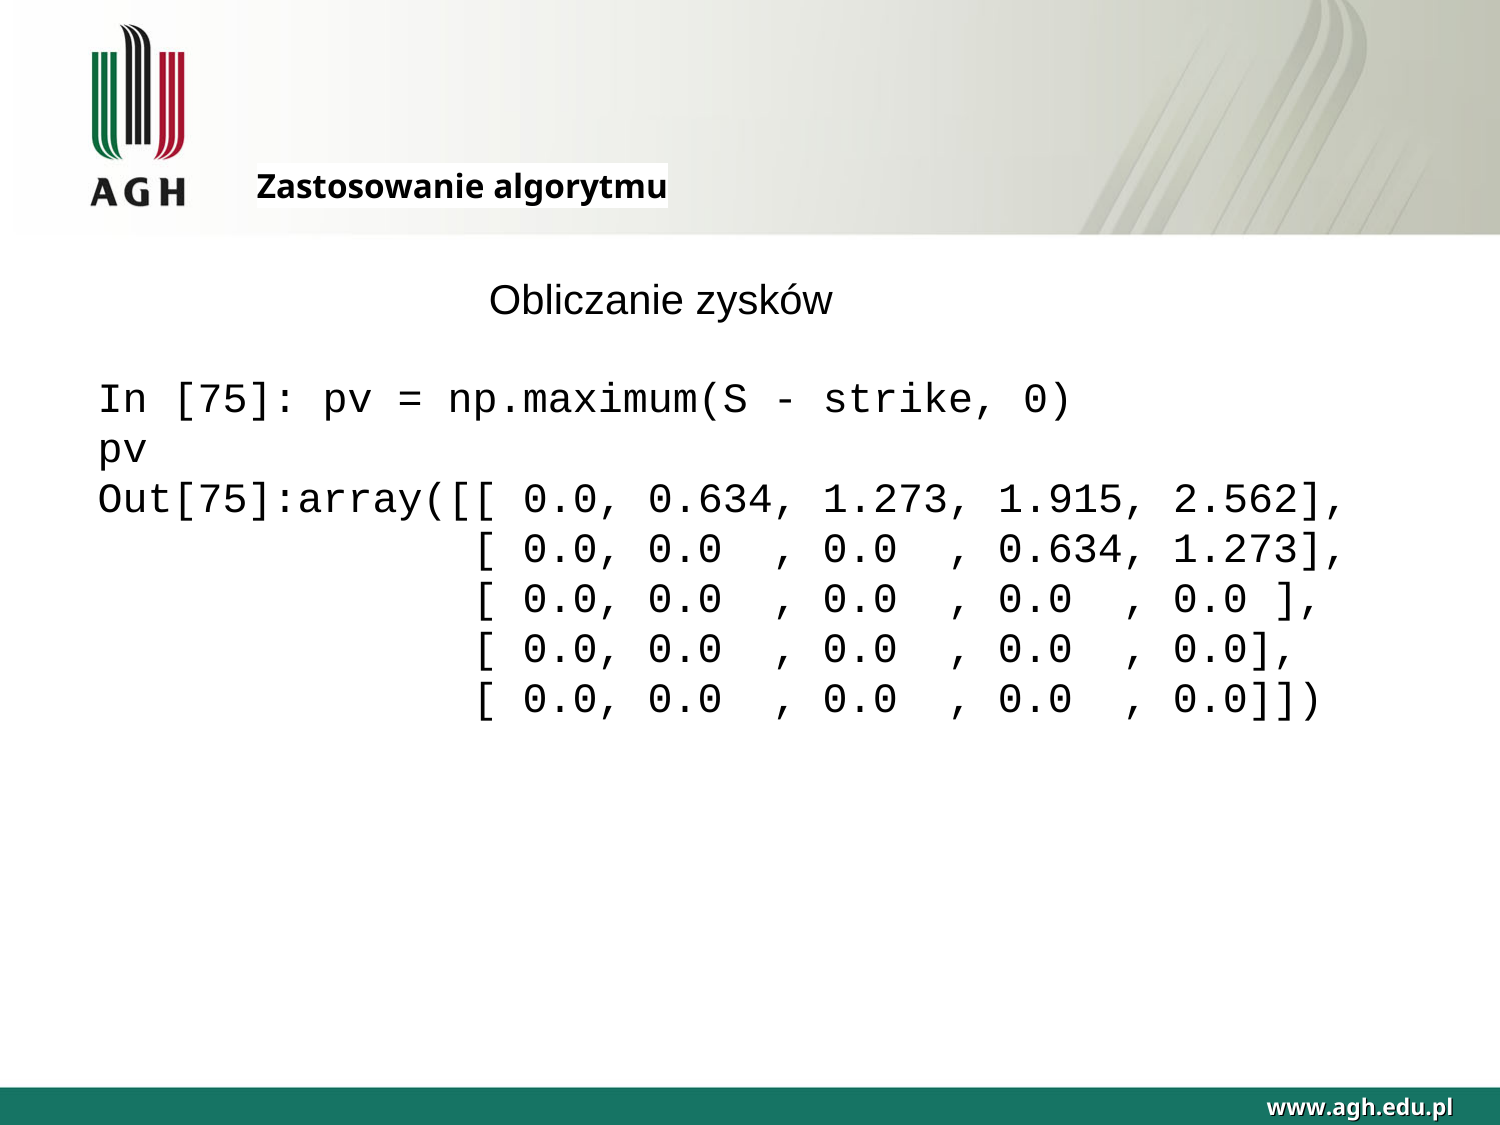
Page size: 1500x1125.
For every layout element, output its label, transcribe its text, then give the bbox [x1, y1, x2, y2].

text_box In [75]: pv = np.maximum(S - strike, 0) pv Out[75]:array([[ 0.0, 0.634, 1.273, 1.915, 2.562], [ 0.0, 0.0 , 0.0 , 0.634, 1.273], [ 0.0, 0.0 , 0.0 , 0.0 , 0.0 ], [ 0.0, 0.0 , 0.0 , 0.0 , 0.0], [ 0.0, 0.0 , 0.0 , 0.0 , 0.0]]) [82, 342, 1465, 758]
text_box www.agh.edu.pl [1251, 1084, 1500, 1125]
title Zastosowanie algorytmu [242, 137, 1436, 233]
text_box Obliczanie zysków [437, 265, 1063, 331]
picture [0, 0, 1500, 1125]
